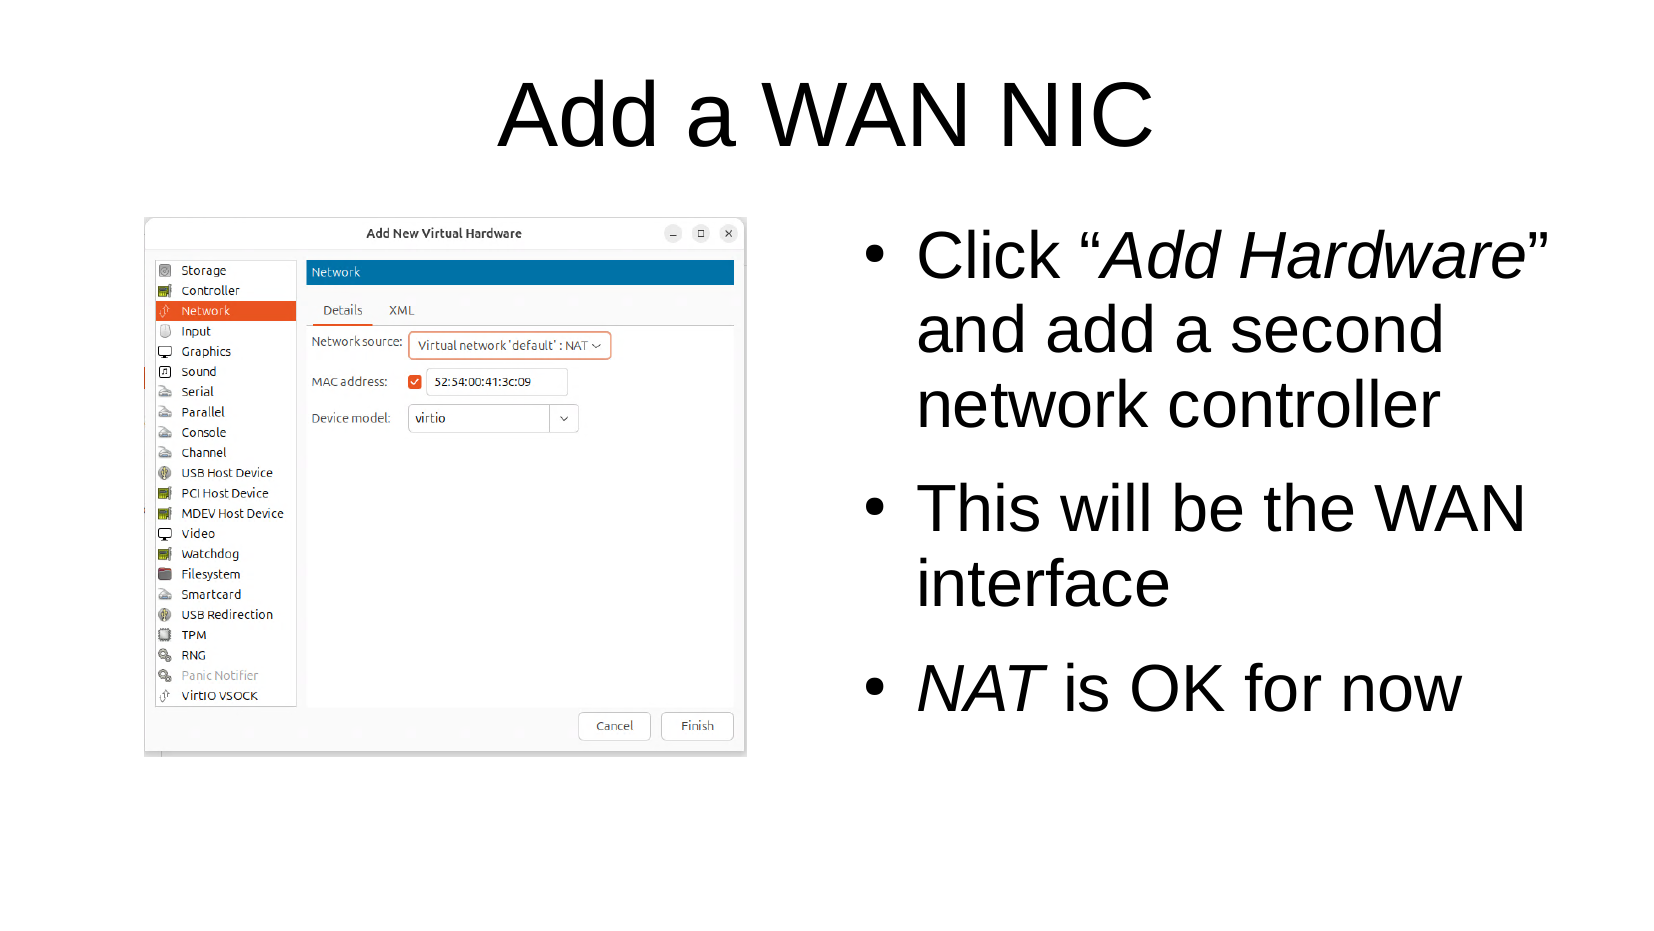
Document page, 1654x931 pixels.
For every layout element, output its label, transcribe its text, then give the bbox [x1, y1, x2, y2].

picture [144, 217, 747, 758]
list Click “Add Hardware” and add a second network controller This will be the WAN interface NAT is OK for now [845, 217, 1572, 758]
title Add a WAN NIC [82, 37, 1571, 193]
